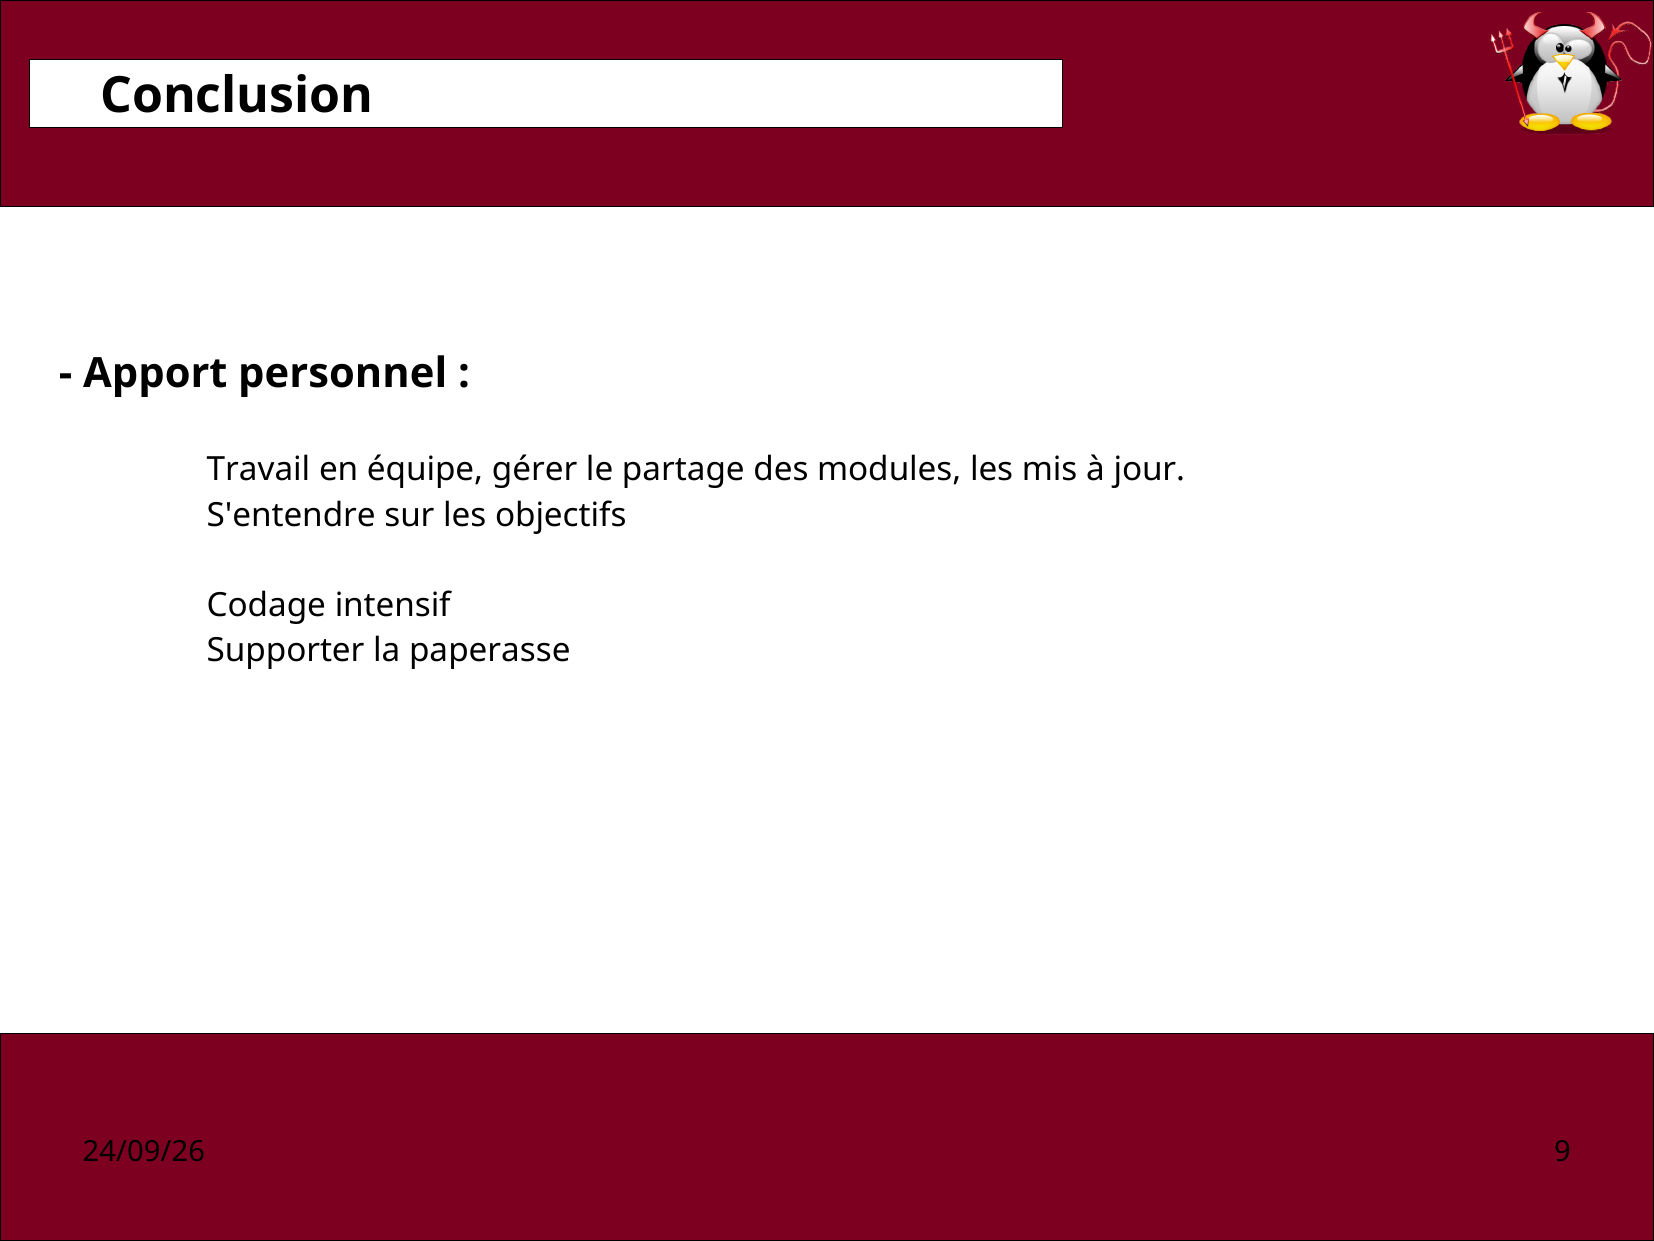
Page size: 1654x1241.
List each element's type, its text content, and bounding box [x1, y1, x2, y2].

picture [0, 207, 1654, 1033]
picture [1476, 0, 1654, 178]
text_box Conclusion [29, 59, 1063, 122]
text_box - Apport personnel : Travail en équipe, gérer le partage des modules, les mis à jour. S'entendre sur les objectifs Codage intensif Supporter la paperasse [59, 280, 1625, 857]
